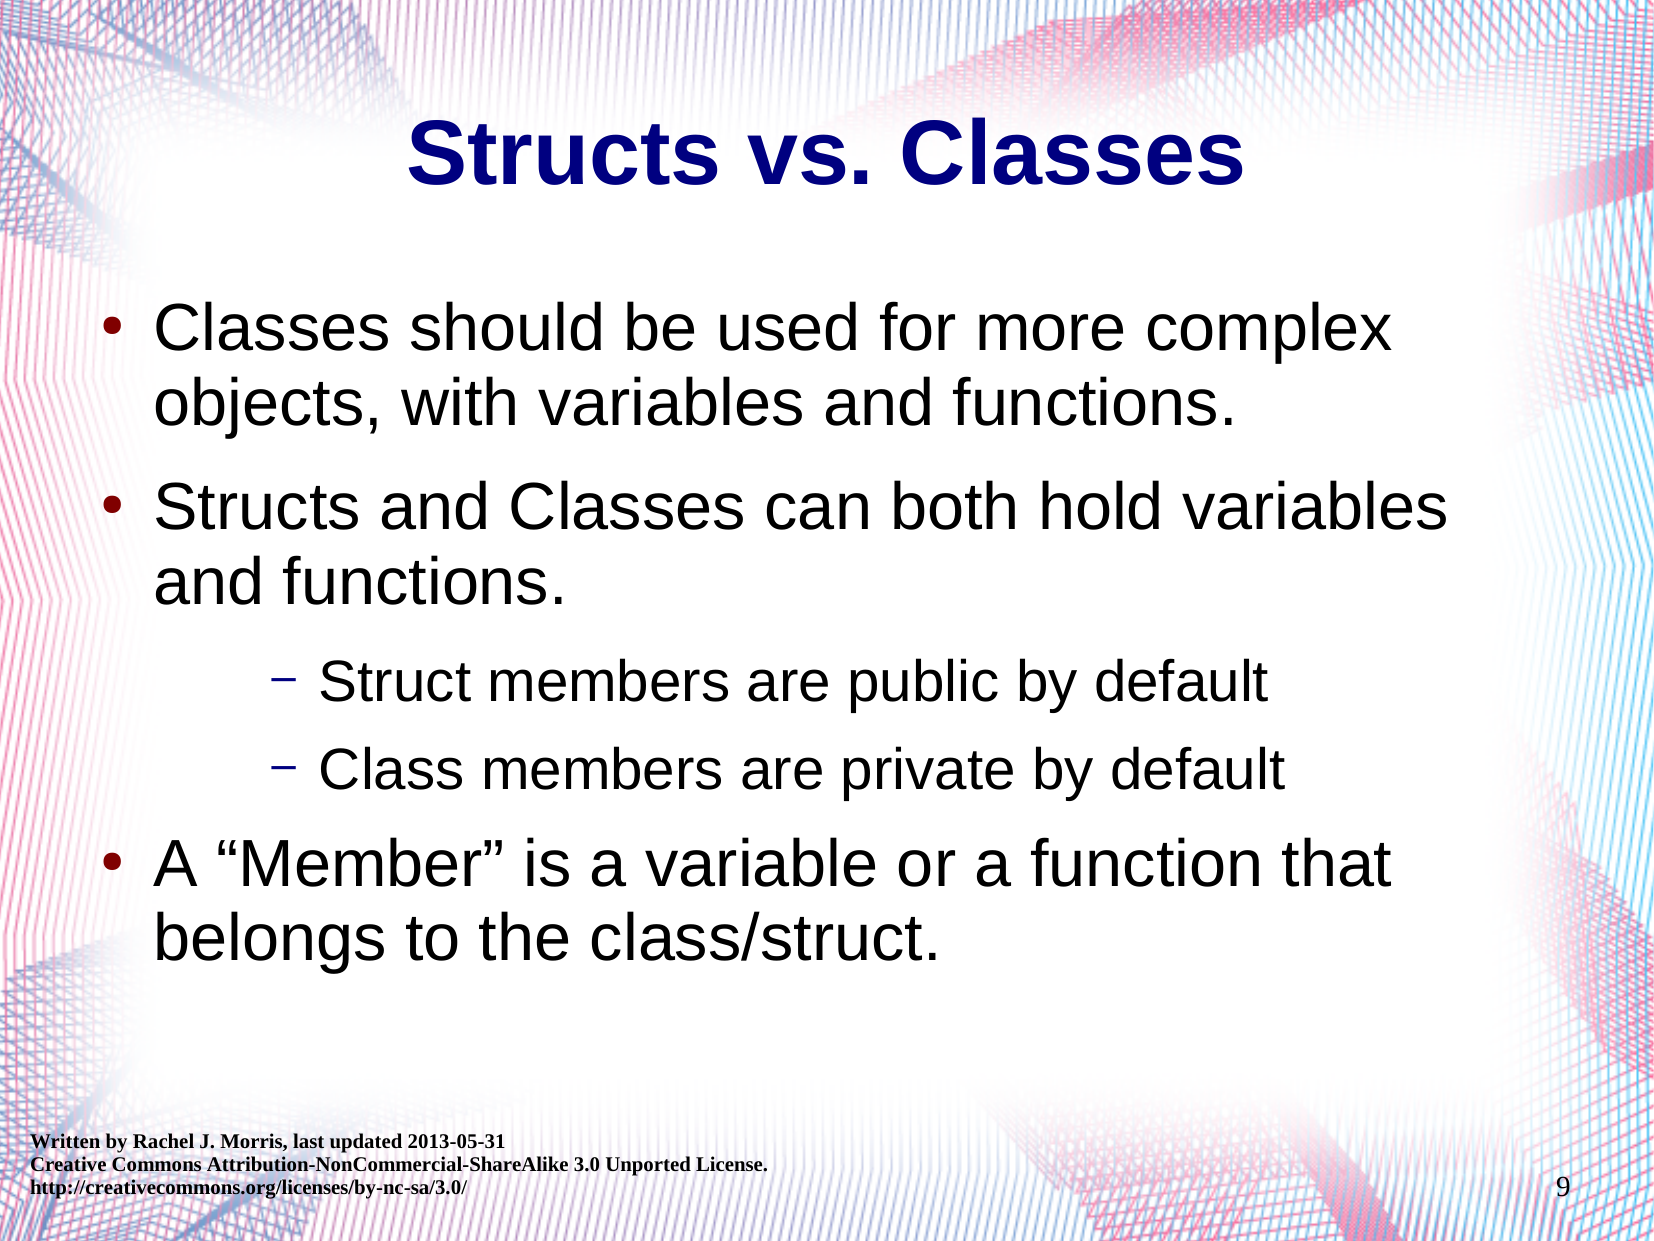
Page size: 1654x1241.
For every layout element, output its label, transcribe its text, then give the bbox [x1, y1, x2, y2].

title Structs vs. Classes [82, 49, 1571, 257]
picture [0, 0, 1654, 1241]
list Classes should be used for more complex objects, with variables and functions. Structs and Classes can both hold variables and functions. Struct members are public by default Class members are private by default A “Member” is a variable or a function that belongs to the class/struct. [82, 290, 1571, 1010]
